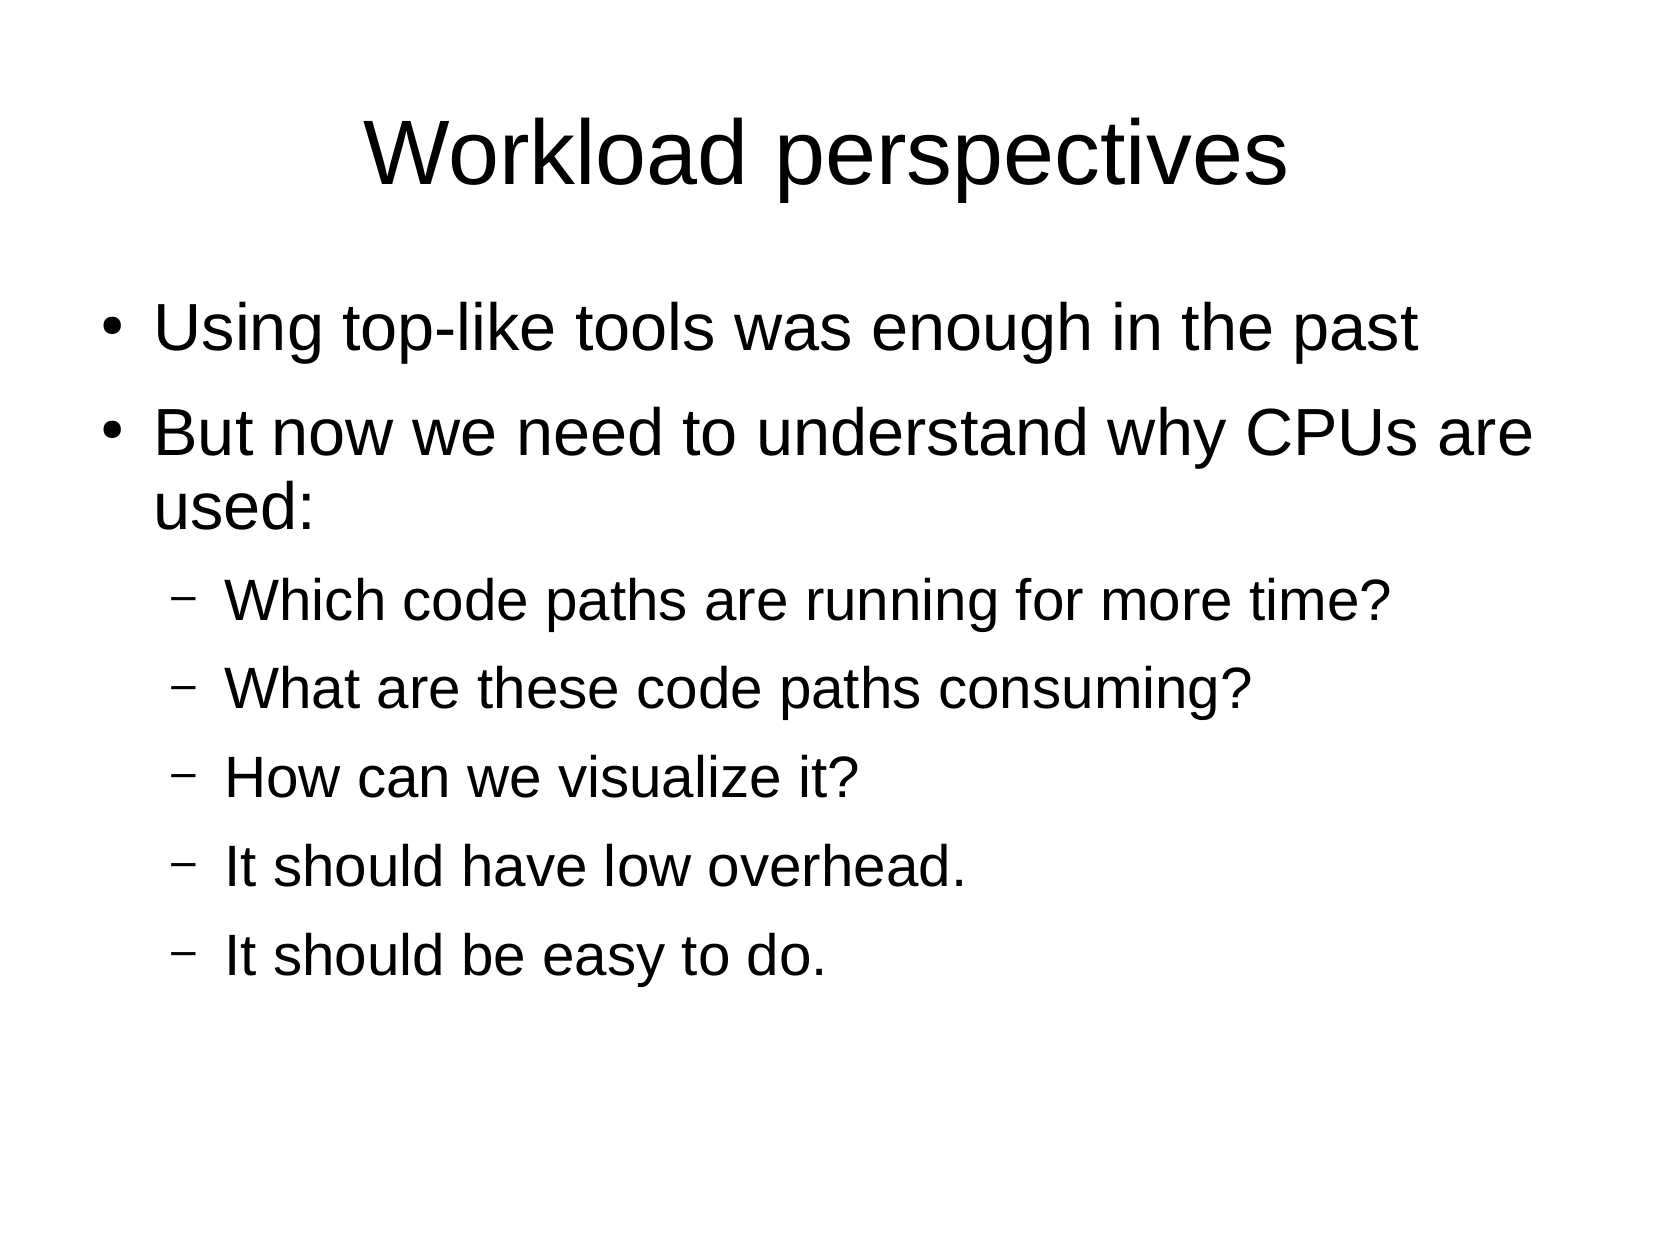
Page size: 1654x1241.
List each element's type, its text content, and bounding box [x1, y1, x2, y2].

list Using top-like tools was enough in the past But now we need to understand why CPUs are used: Which code paths are running for more time? What are these code paths consuming? How can we visualize it? It should have low overhead. It should be easy to do. [82, 290, 1571, 1010]
title Workload perspectives [82, 49, 1571, 257]
